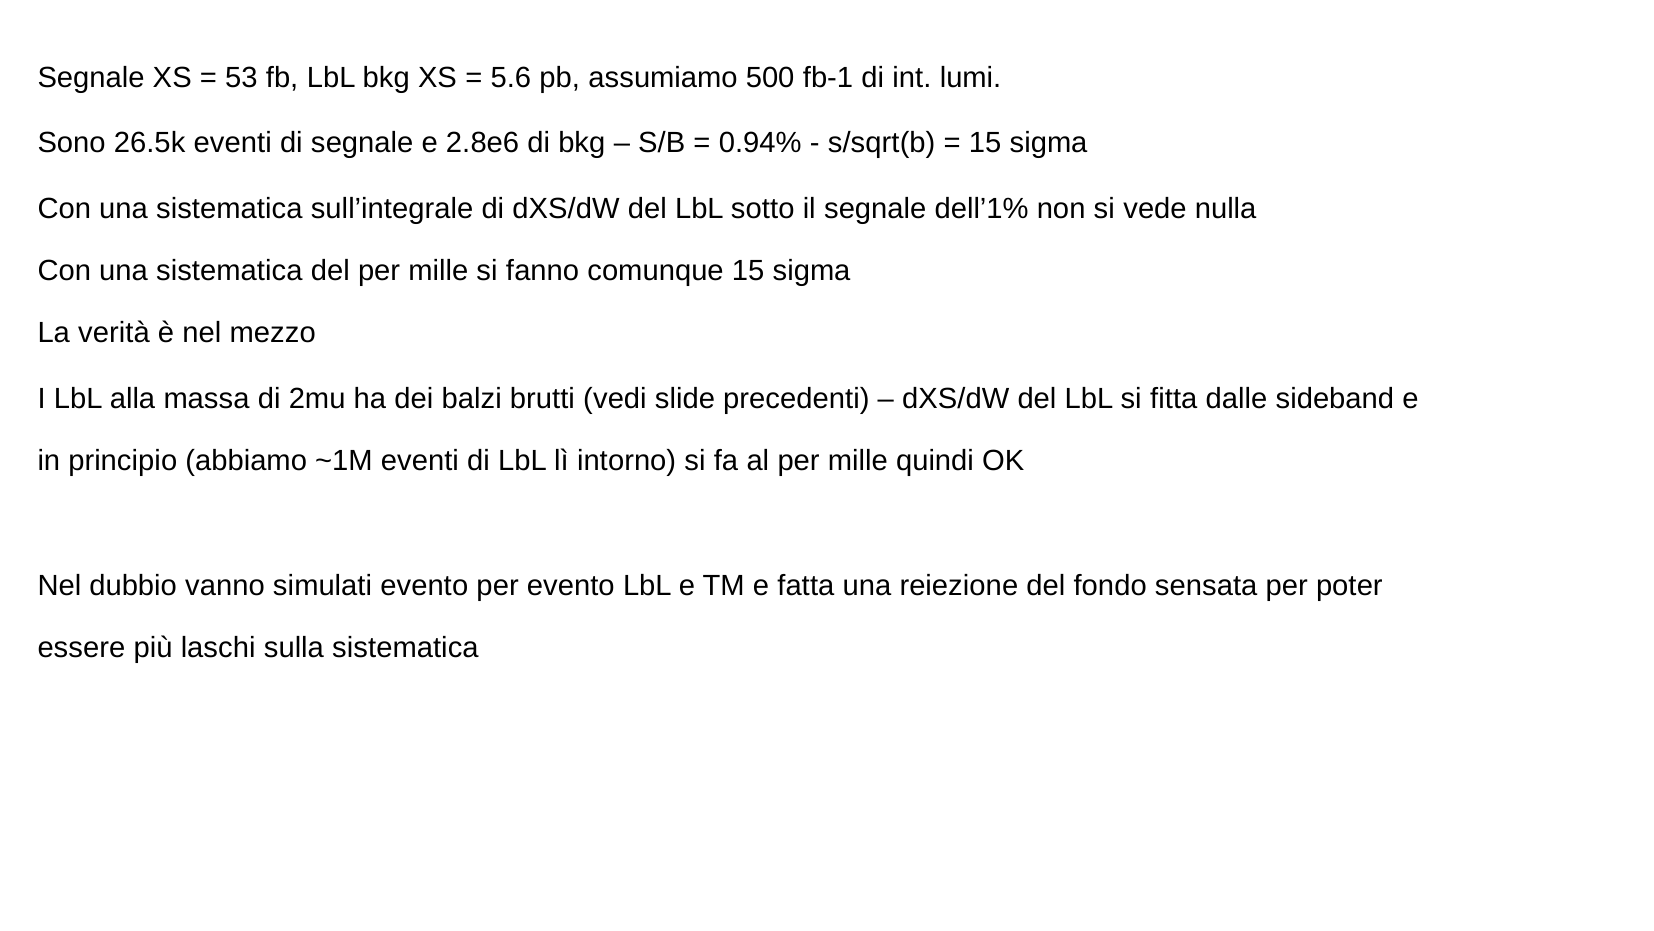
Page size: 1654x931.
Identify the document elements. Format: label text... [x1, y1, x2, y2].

list Segnale XS = 53 fb, LbL bkg XS = 5.6 pb, assumiamo 500 fb-1 di int. lumi. Sono 26.5k eventi di segnale e 2.8e6 di bkg – S/B = 0.94% - s/sqrt(b) = 15 sigma Con una sistematica sull’integrale di dXS/dW del LbL sotto il segnale dell’1% non si vede nulla Con una sistematica del per mille si fanno comunque 15 sigma La verità è nel mezzo I LbL alla massa di 2mu ha dei balzi brutti (vedi slide precedenti) – dXS/dW del LbL si fitta dalle sideband e in principio (abbiamo ~1M eventi di LbL lì intorno) si fa al per mille quindi OK Nel dubbio vanno simulati evento per evento LbL e TM e fatta una reiezione del fondo sensata per poter essere più laschi sulla sistematica [37, 60, 1526, 863]
